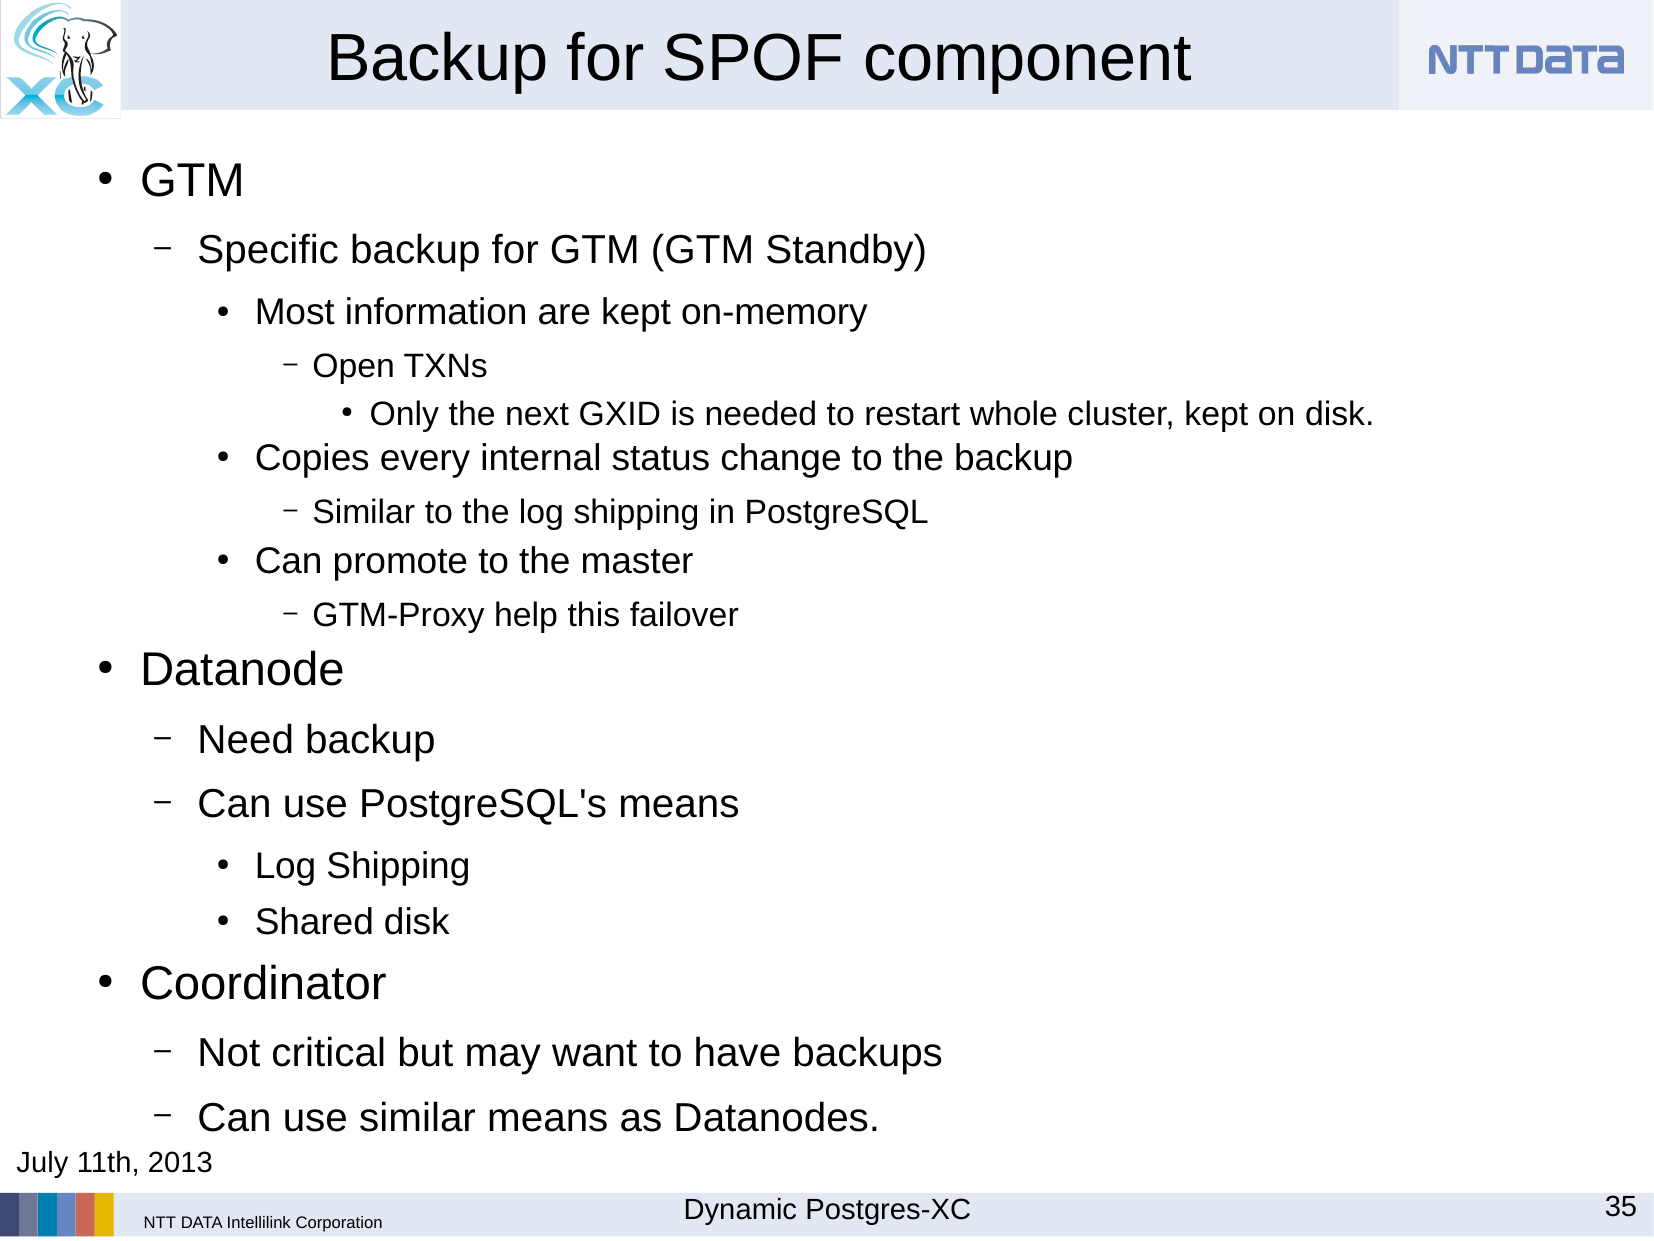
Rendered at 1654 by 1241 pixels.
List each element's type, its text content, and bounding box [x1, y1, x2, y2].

title Backup for SPOF component [120, 3, 1399, 110]
picture [0, 0, 121, 119]
list GTM Specific backup for GTM (GTM Standby) Most information are kept on-memory Open TXNs Only the next GXID is needed to restart whole cluster, kept on disk. Copies every internal status change to the backup Similar to the log shipping in PostgreSQL Can promote to the master GTM-Proxy help this failover Datanode Need backup Can use PostgreSQL's means Log Shipping Shared disk Coordinator Not critical but may want to have backups Can use similar means as Datanodes. [82, 153, 1571, 1146]
picture [1429, 45, 1624, 74]
